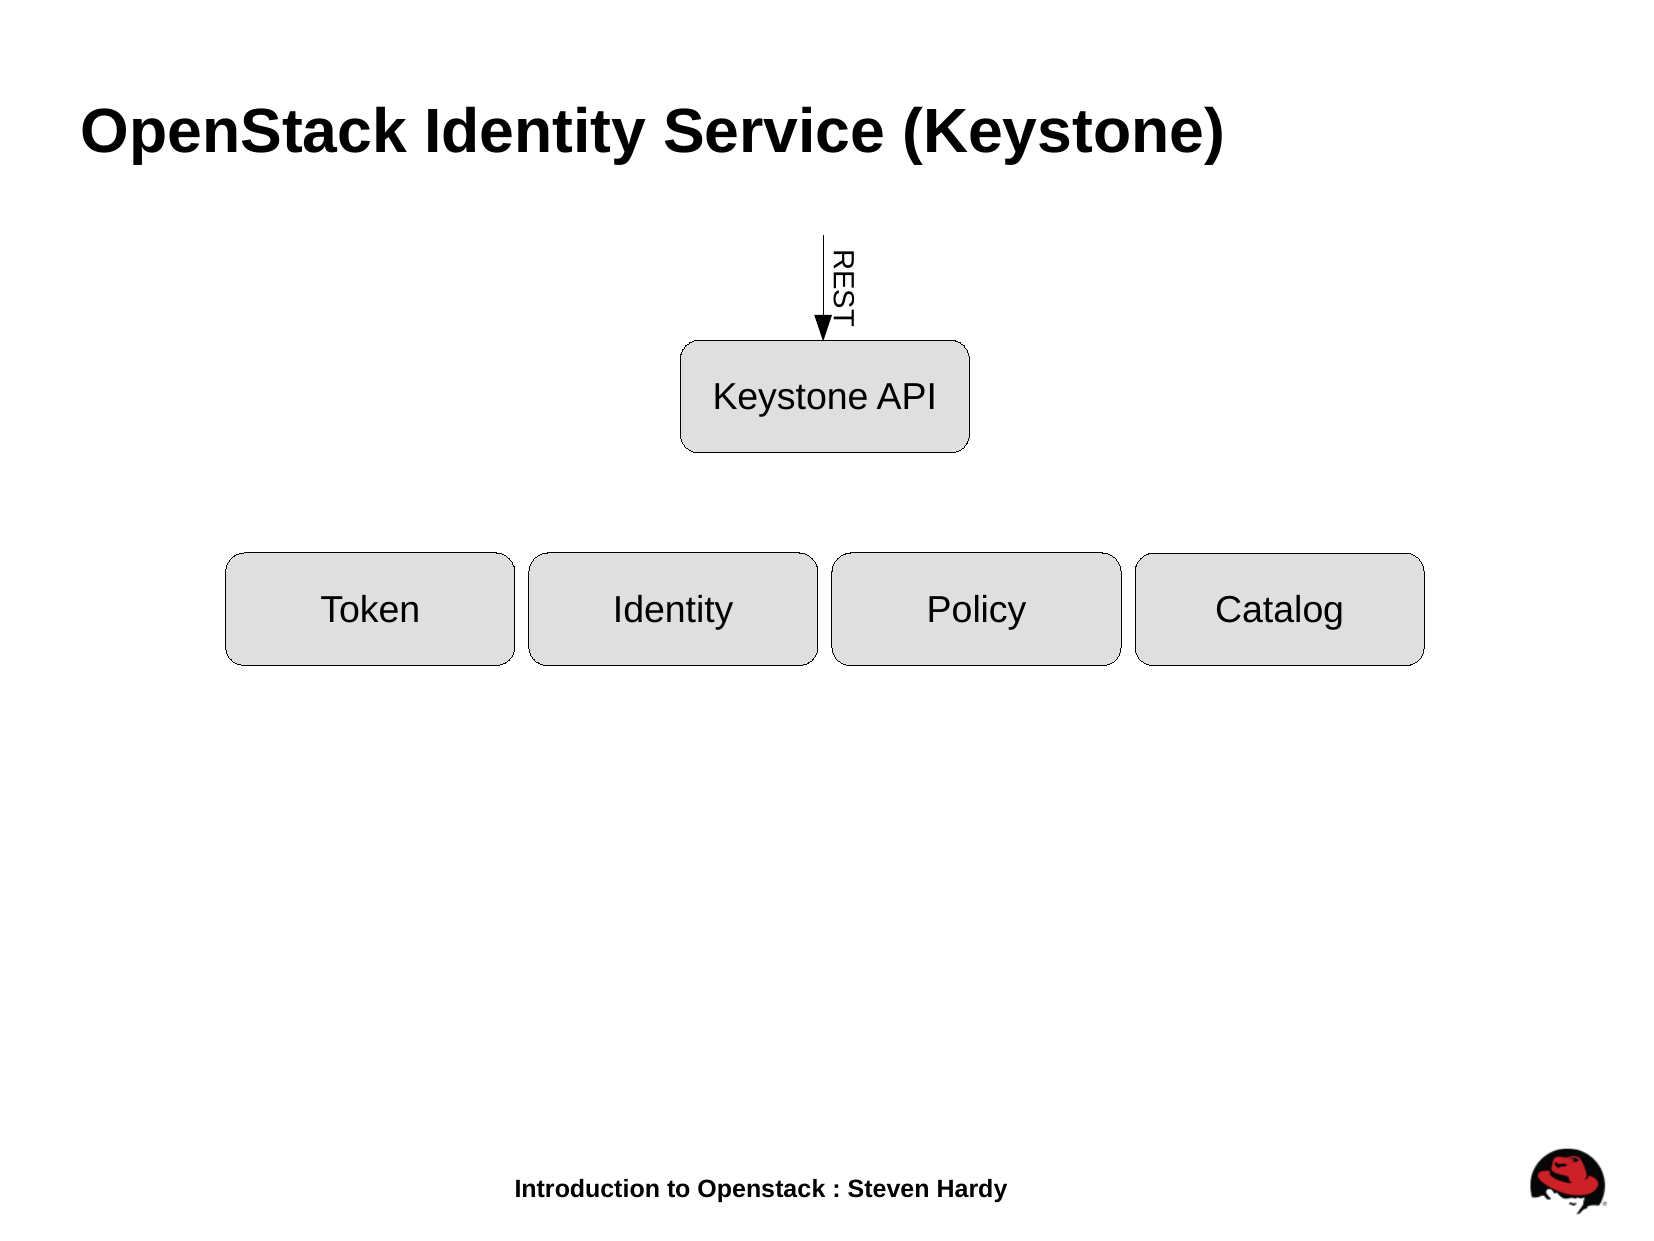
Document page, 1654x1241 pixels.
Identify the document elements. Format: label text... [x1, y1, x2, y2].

text_box Token [225, 552, 515, 666]
text_box Identity [528, 552, 818, 666]
text_box Keystone API [680, 340, 970, 453]
picture [1529, 1146, 1613, 1224]
text_box Policy [831, 552, 1122, 666]
title OpenStack Identity Service (Keystone) [80, 37, 1569, 226]
text_box Catalog [1135, 553, 1425, 666]
